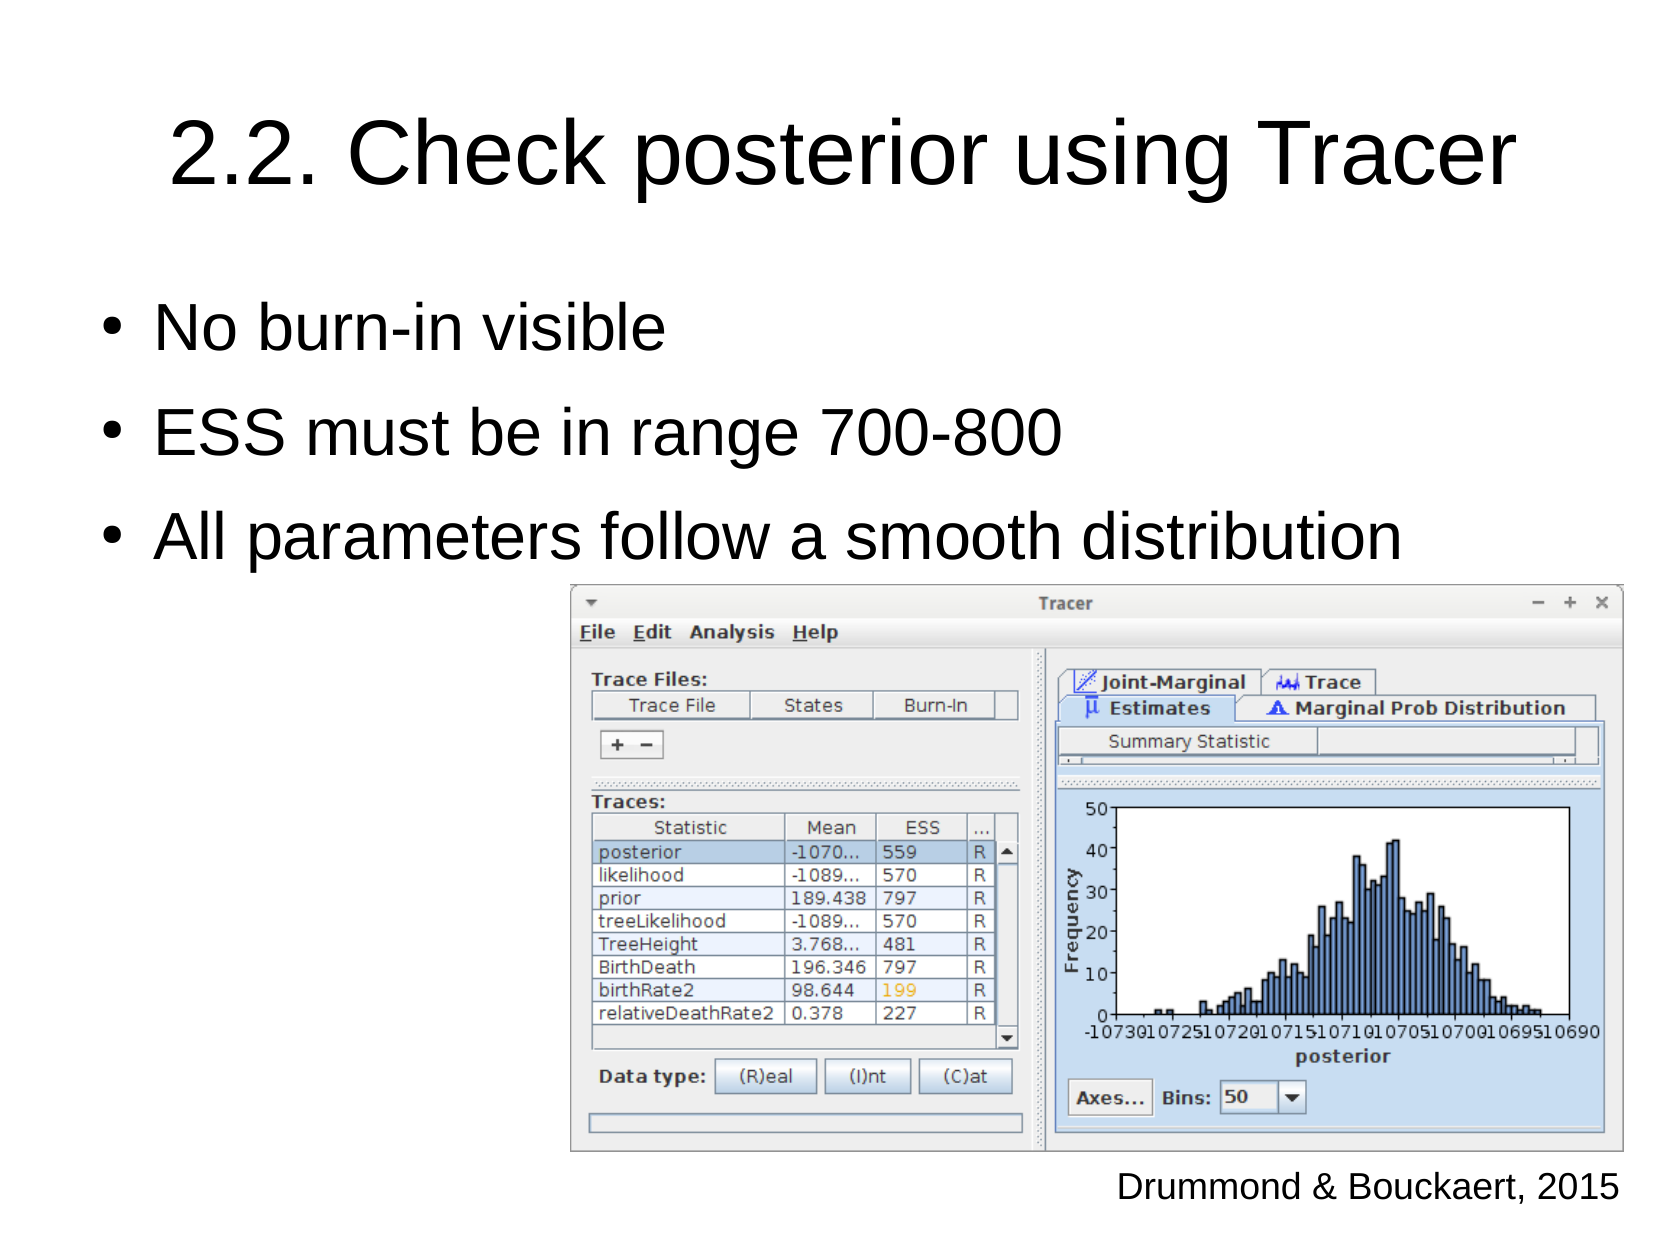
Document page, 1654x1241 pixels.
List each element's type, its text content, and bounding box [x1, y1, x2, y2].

list No burn-in visible ESS must be in range 700-800 All parameters follow a smooth distribution [82, 290, 1571, 1010]
text_box Drummond & Bouckaert, 2015 [1101, 1158, 1636, 1216]
picture [570, 584, 1624, 1152]
title 2.2. Check posterior using Tracer [82, 49, 1571, 257]
